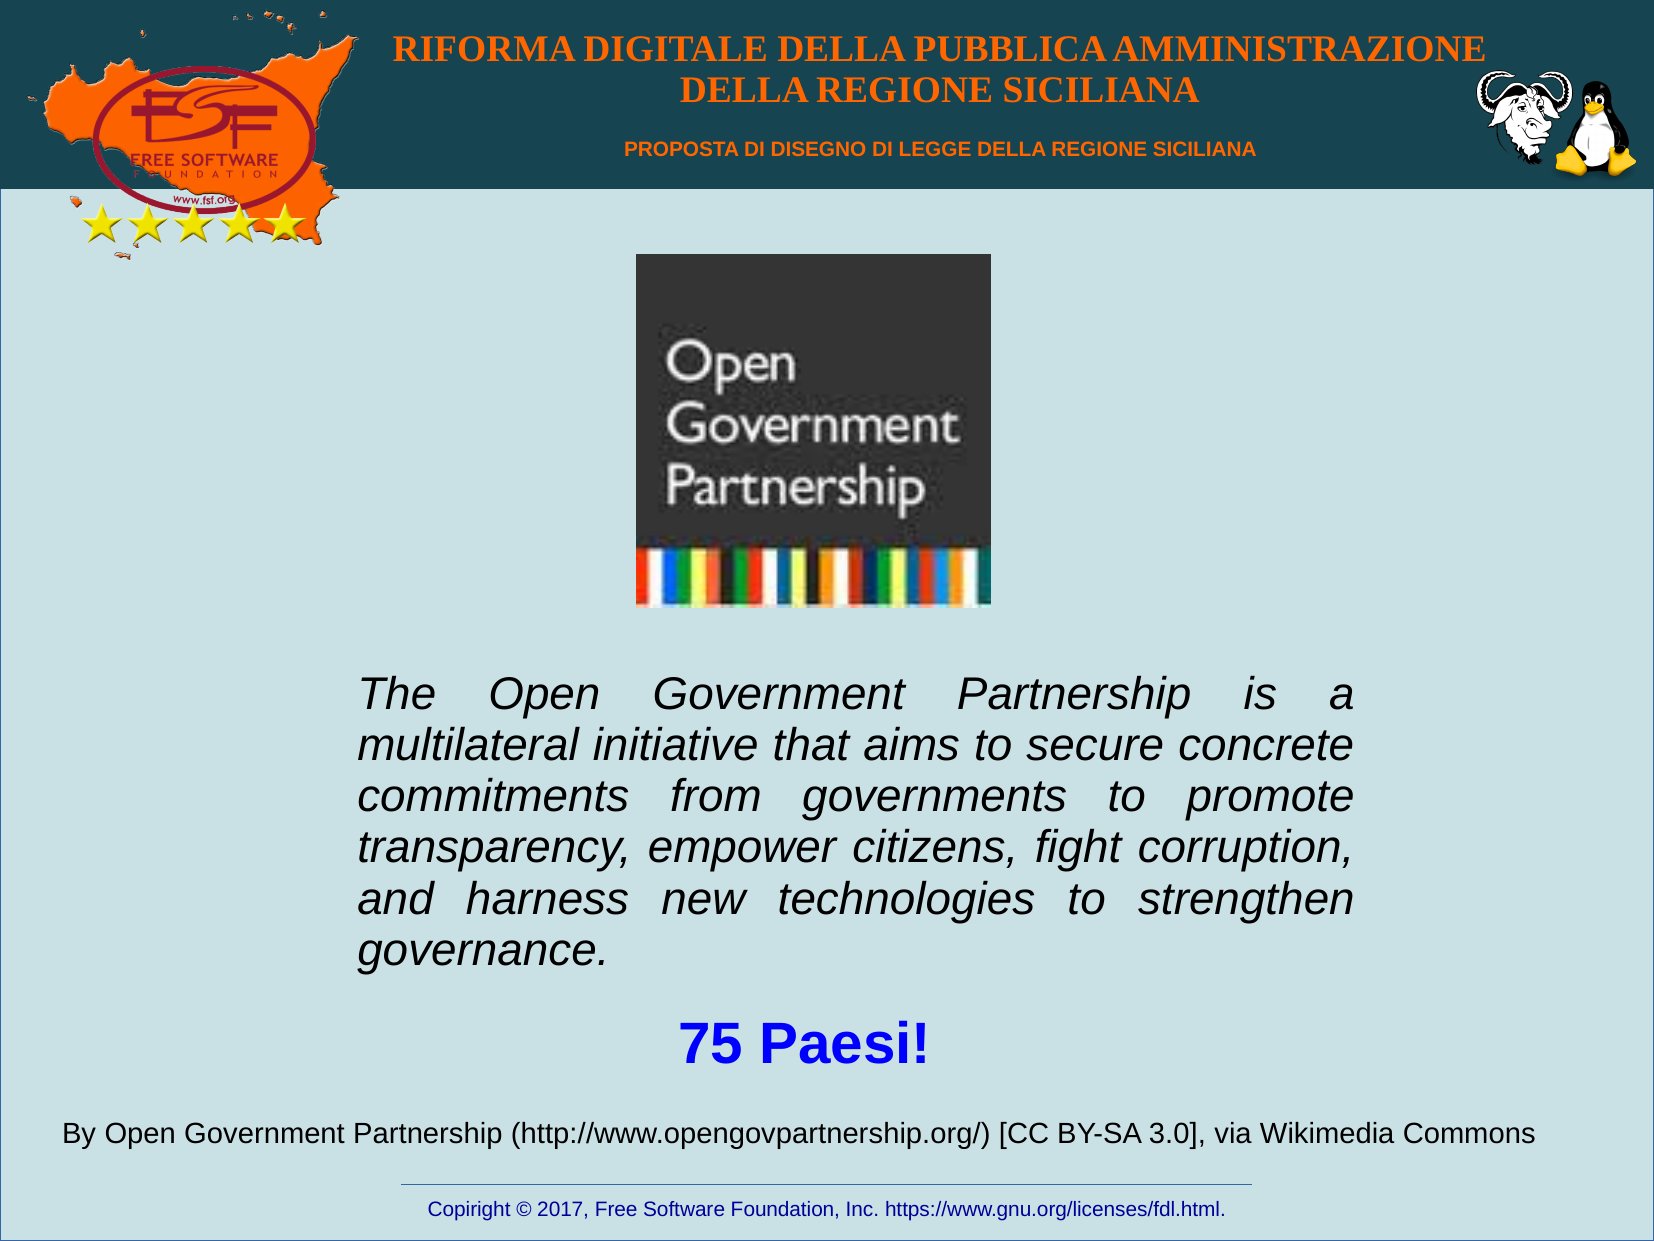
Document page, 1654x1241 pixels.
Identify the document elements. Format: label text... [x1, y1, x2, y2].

text_box By Open Government Partnership (http://www.opengovpartnership.org/) [CC BY-SA 3.0], via Wikimedia Commons [47, 1110, 1583, 1191]
text_box The Open Government Partnership is a multilateral initiative that aims to secure concrete commitments from governments to promote transparency, empower citizens, fight corruption, and harness new technologies to strengthen governance. [342, 660, 1371, 983]
picture [18, 0, 362, 306]
picture [1476, 70, 1636, 182]
text_box 75 Paesi! [663, 1003, 1099, 1084]
picture [636, 254, 991, 609]
